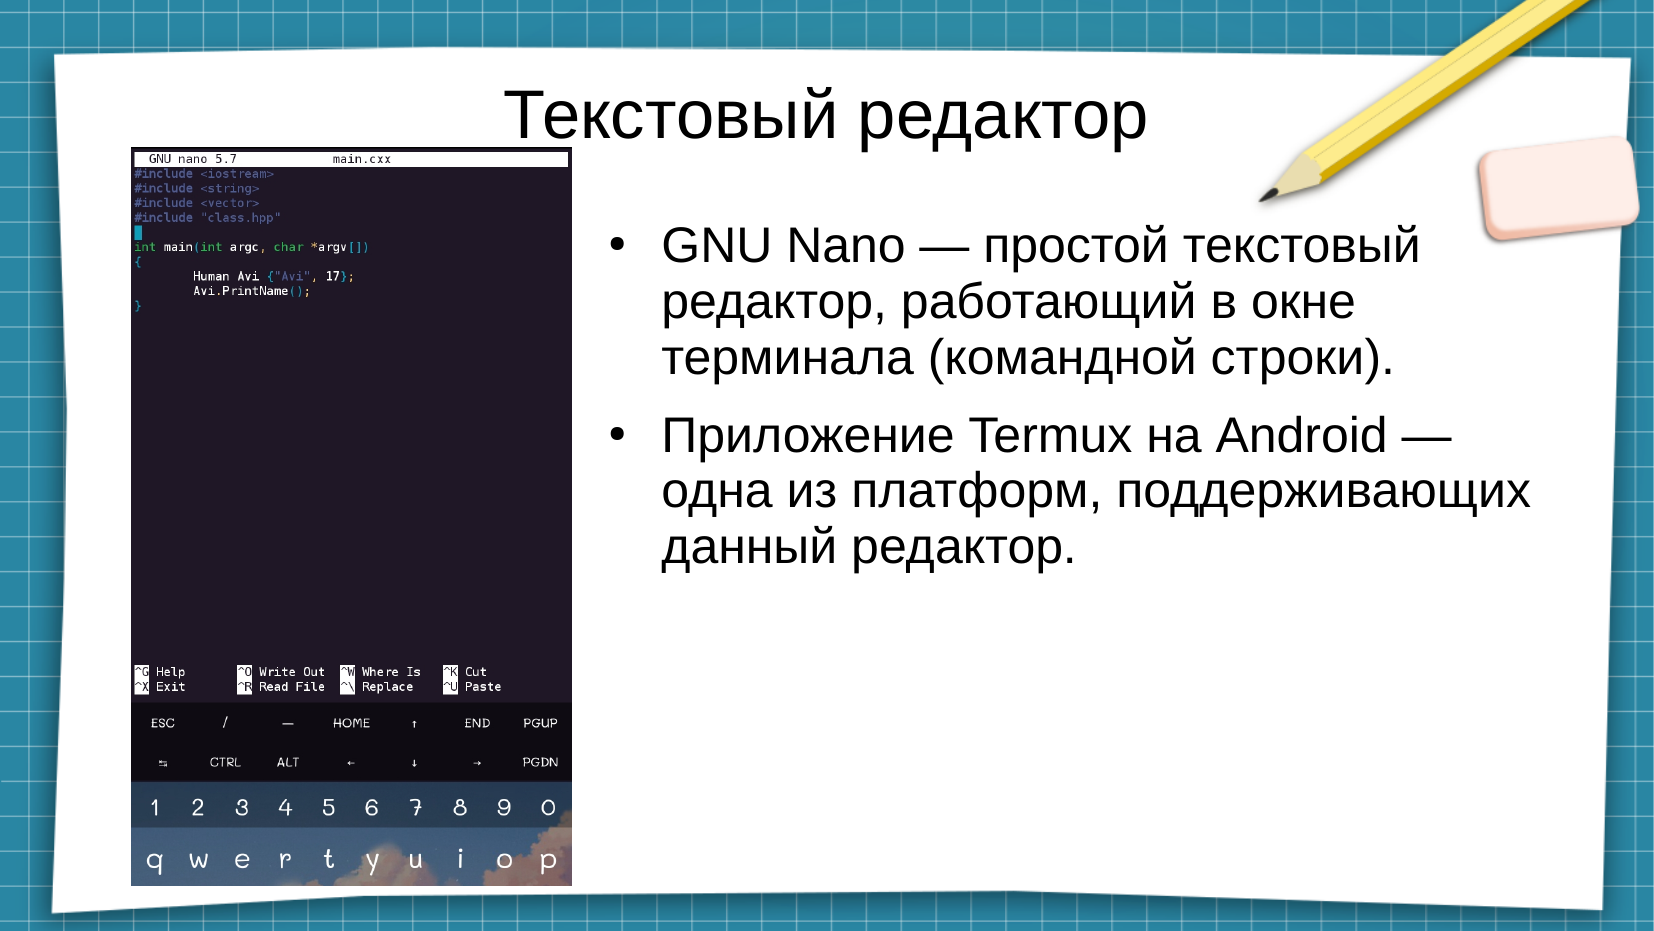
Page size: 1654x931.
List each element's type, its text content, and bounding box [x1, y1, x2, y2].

picture [0, 0, 1654, 931]
list GNU Nano — простой текстовый редактор, работающий в окне терминала (командной строки). Приложение Termux на Android — одна из платформ, поддерживающих данный редактор. [590, 217, 1571, 758]
title Текстовый редактор [82, 37, 1571, 193]
